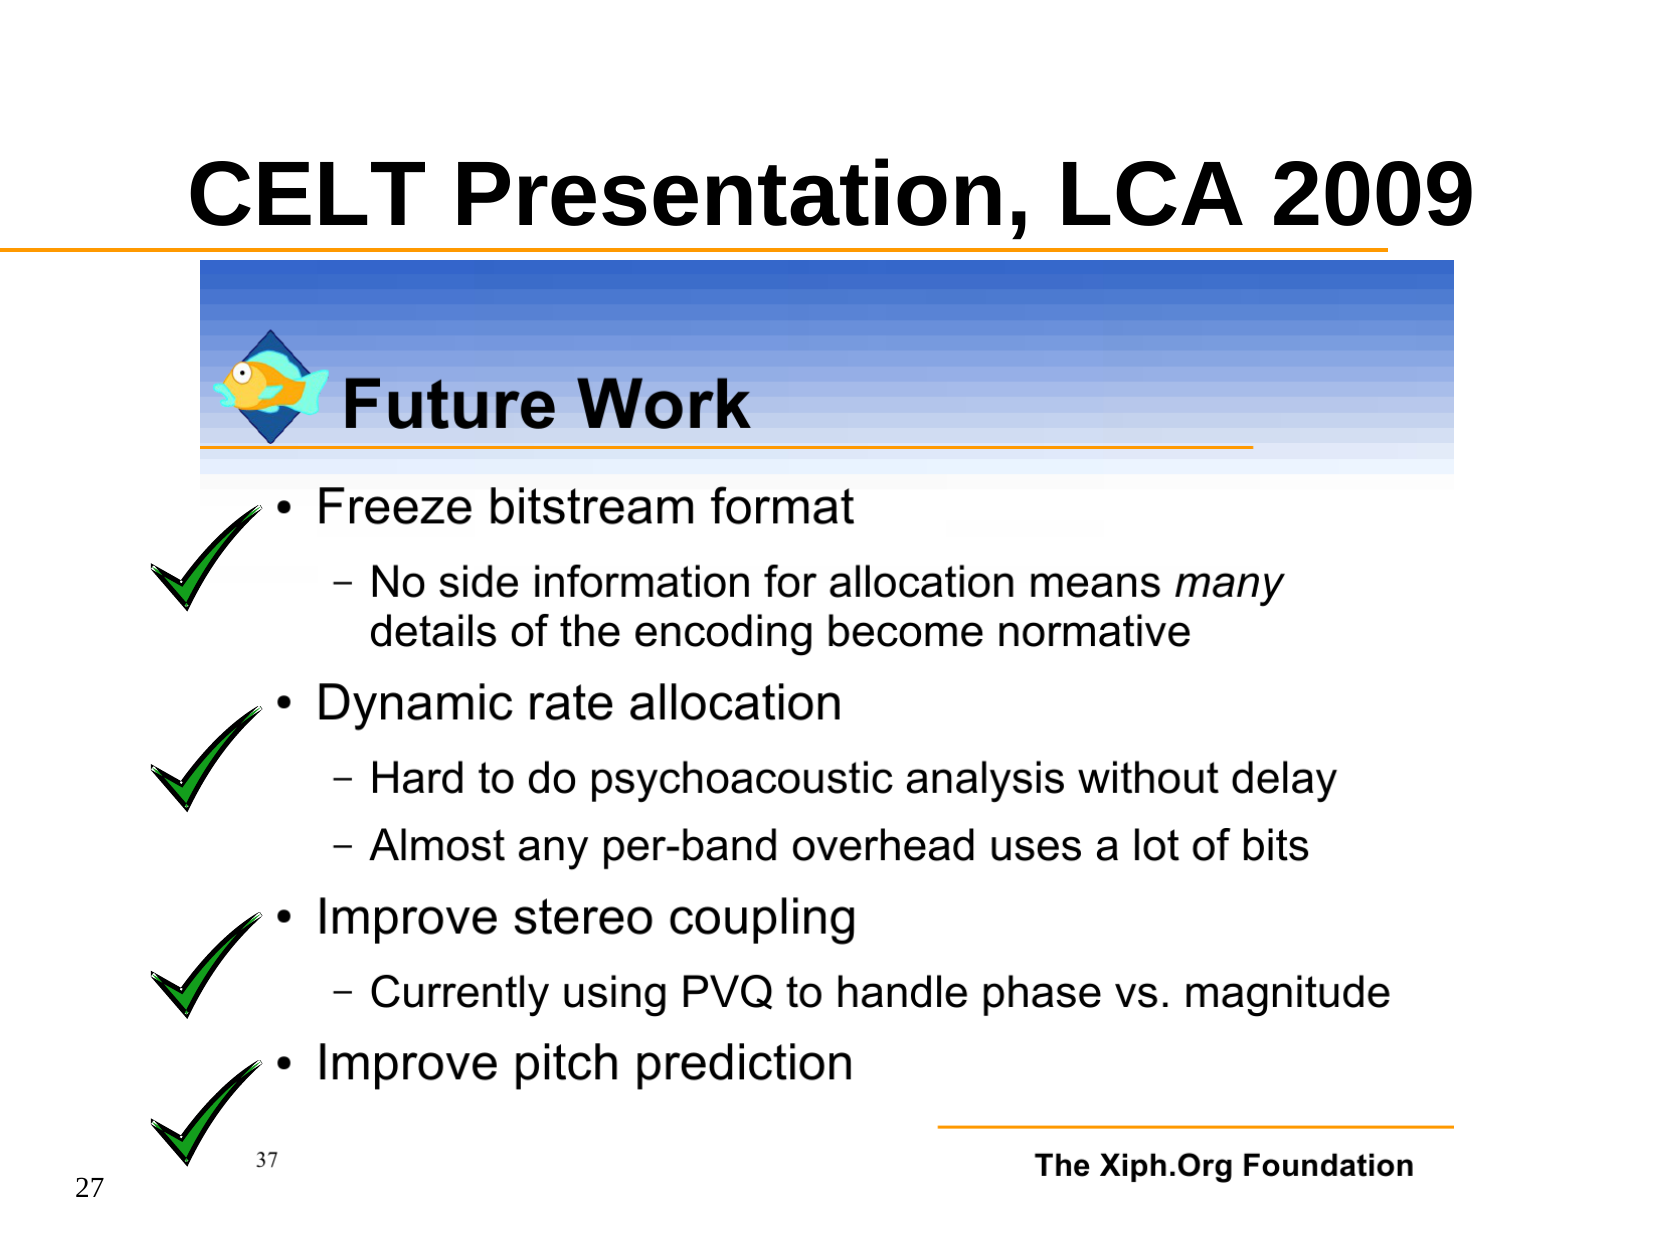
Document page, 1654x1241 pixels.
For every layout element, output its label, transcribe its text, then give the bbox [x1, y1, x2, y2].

title CELT Presentation, LCA 2009 [187, 37, 1571, 245]
picture [150, 260, 1454, 1198]
